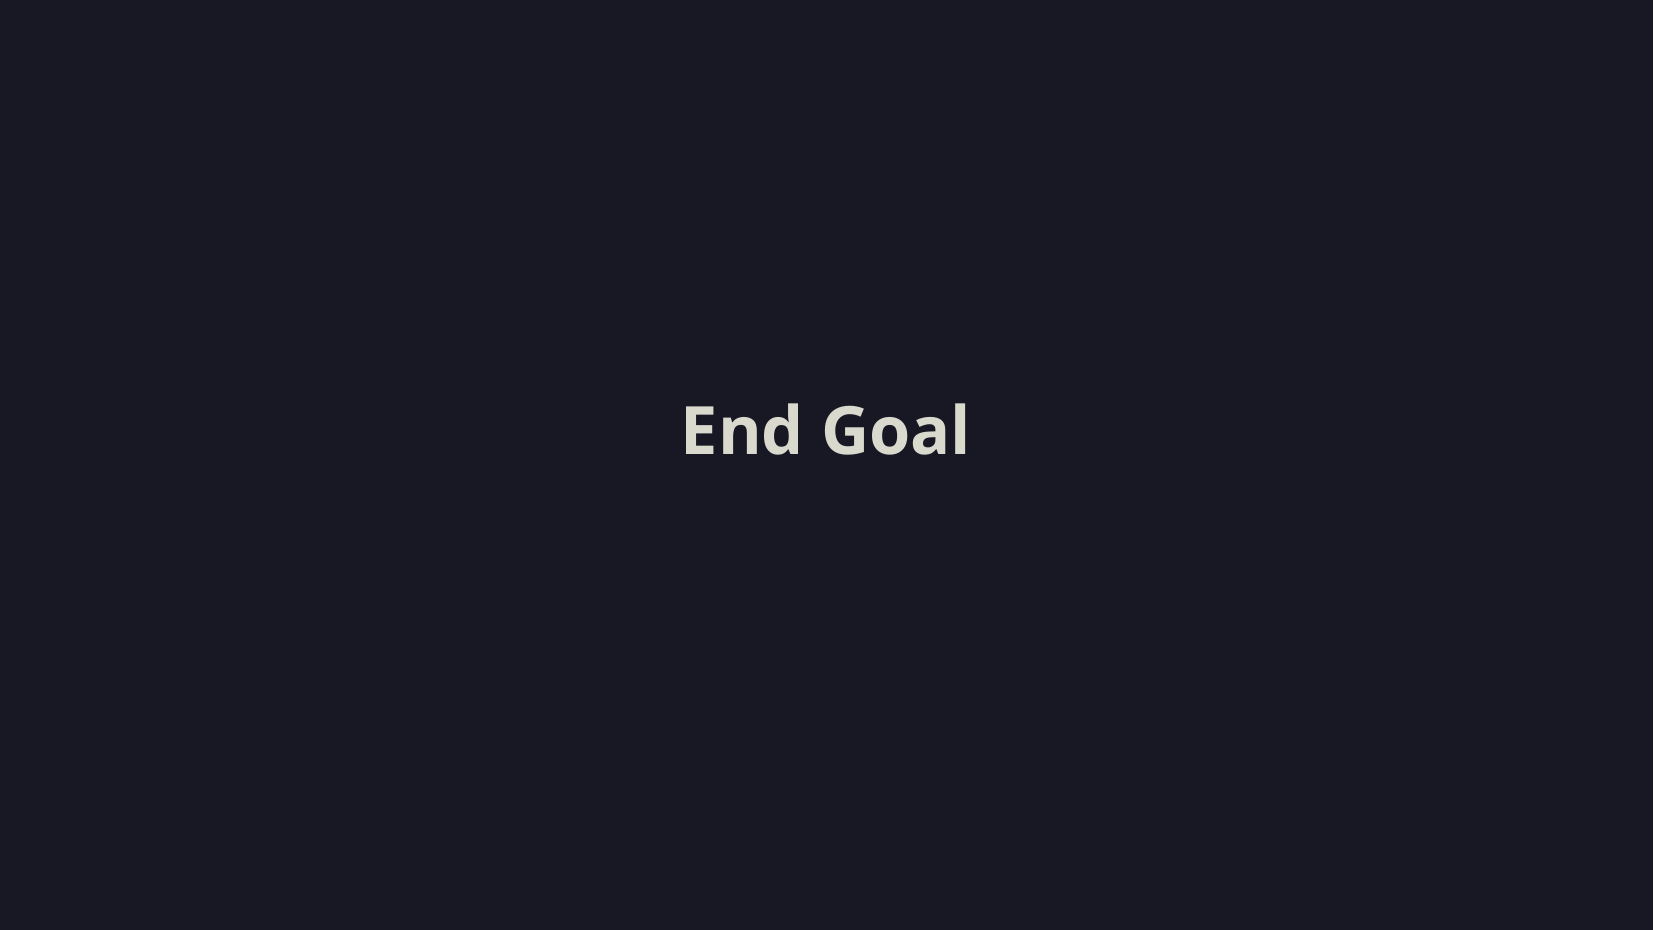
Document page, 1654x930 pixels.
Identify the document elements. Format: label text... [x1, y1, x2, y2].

text_box End Goal [665, 376, 1014, 481]
